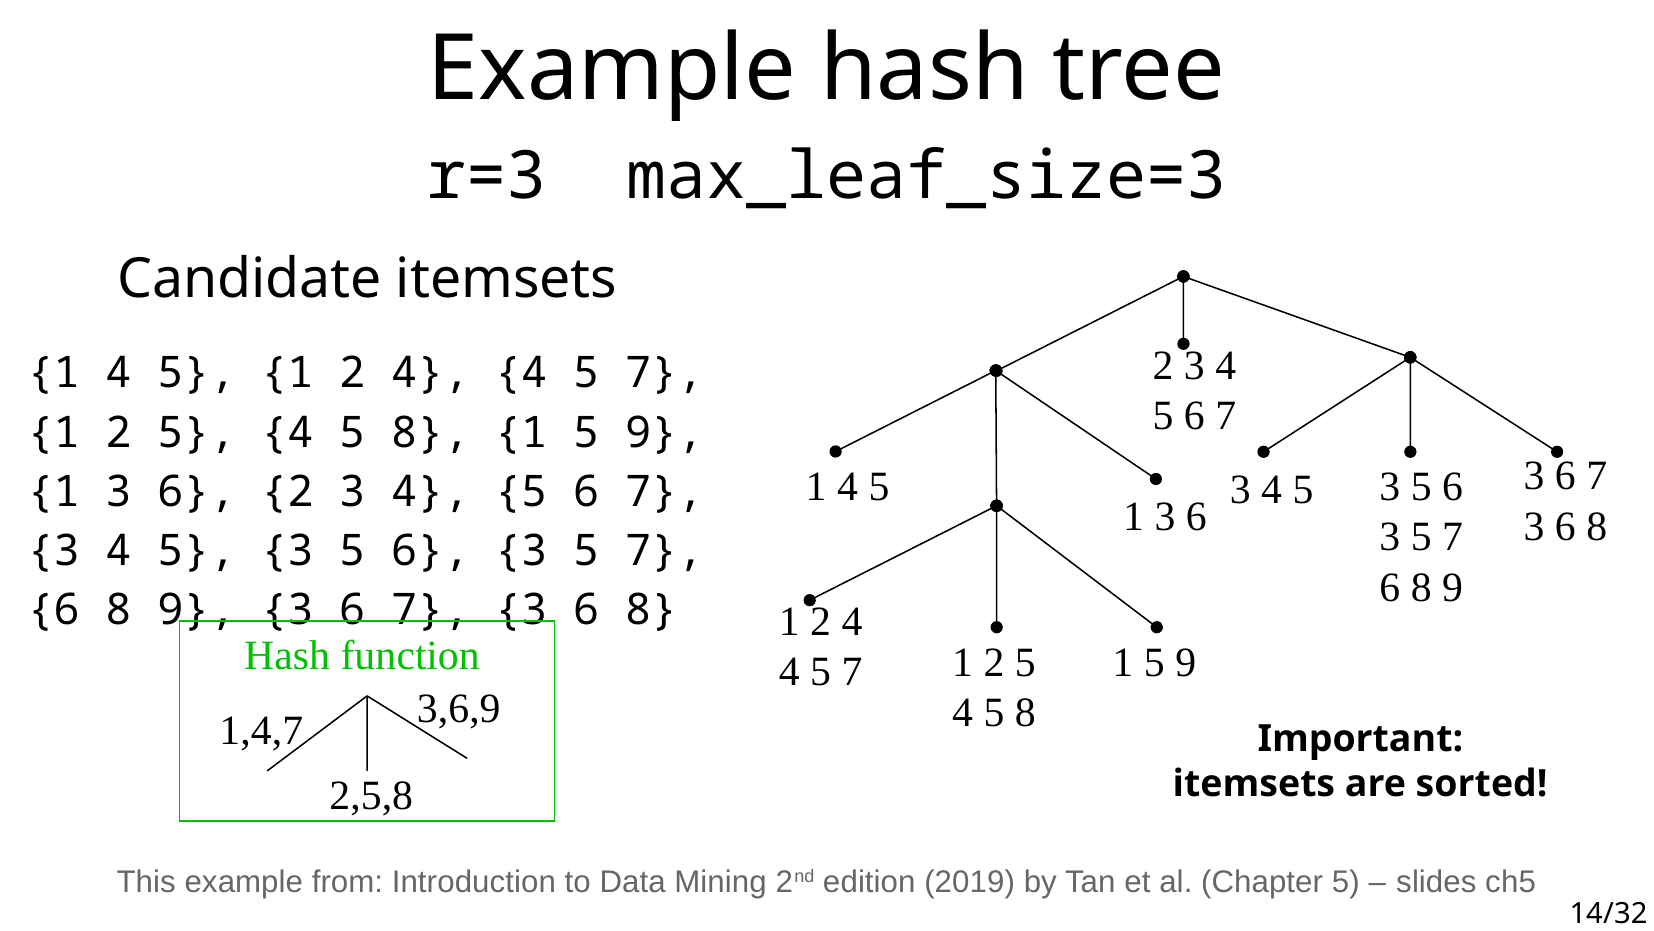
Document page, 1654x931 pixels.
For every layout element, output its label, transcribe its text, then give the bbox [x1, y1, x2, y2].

text_box 2 3 4 5 6 7 [1137, 330, 1252, 446]
title Example hash tree r=3 max_leaf_size=3 [82, 6, 1571, 214]
text_box 2,5,8 [314, 760, 429, 820]
list Candidate itemsets {1 4 5}, {1 2 4}, {4 5 7}, {1 2 5}, {4 5 8}, {1 5 9}, {1 3 6}, {2 3 4}, {5 6 7}, {3 4 5}, {3 5 6}, {3 5 7}, {6 8 9}, {3 6 7}, {3 6 8} [27, 238, 708, 655]
text_box 3 5 6 3 5 7 6 8 9 [1364, 451, 1479, 617]
text_box Hash function [229, 622, 495, 686]
text_box 1 2 5 4 5 8 [937, 627, 1052, 742]
text_box 3 6 7 3 6 8 [1508, 440, 1623, 556]
text_box 3 4 5 [1215, 454, 1329, 520]
text_box 1 2 4 4 5 7 [764, 586, 878, 702]
text_box 3,6,9 [402, 673, 516, 739]
text_box 1 5 9 [1097, 627, 1212, 693]
text_box 1 4 5 [790, 451, 905, 517]
text_box This example from: Introduction to Data Mining 2nd edition (2019) by Tan et al. (Chapter 5) – slides ch5 [7, 857, 1646, 916]
text_box Important: itemsets are sorted! [1087, 706, 1634, 812]
text_box 1 3 6 [1108, 481, 1223, 547]
text_box 2,5,8 [314, 822, 429, 826]
text_box 1,4,7 [204, 695, 319, 761]
